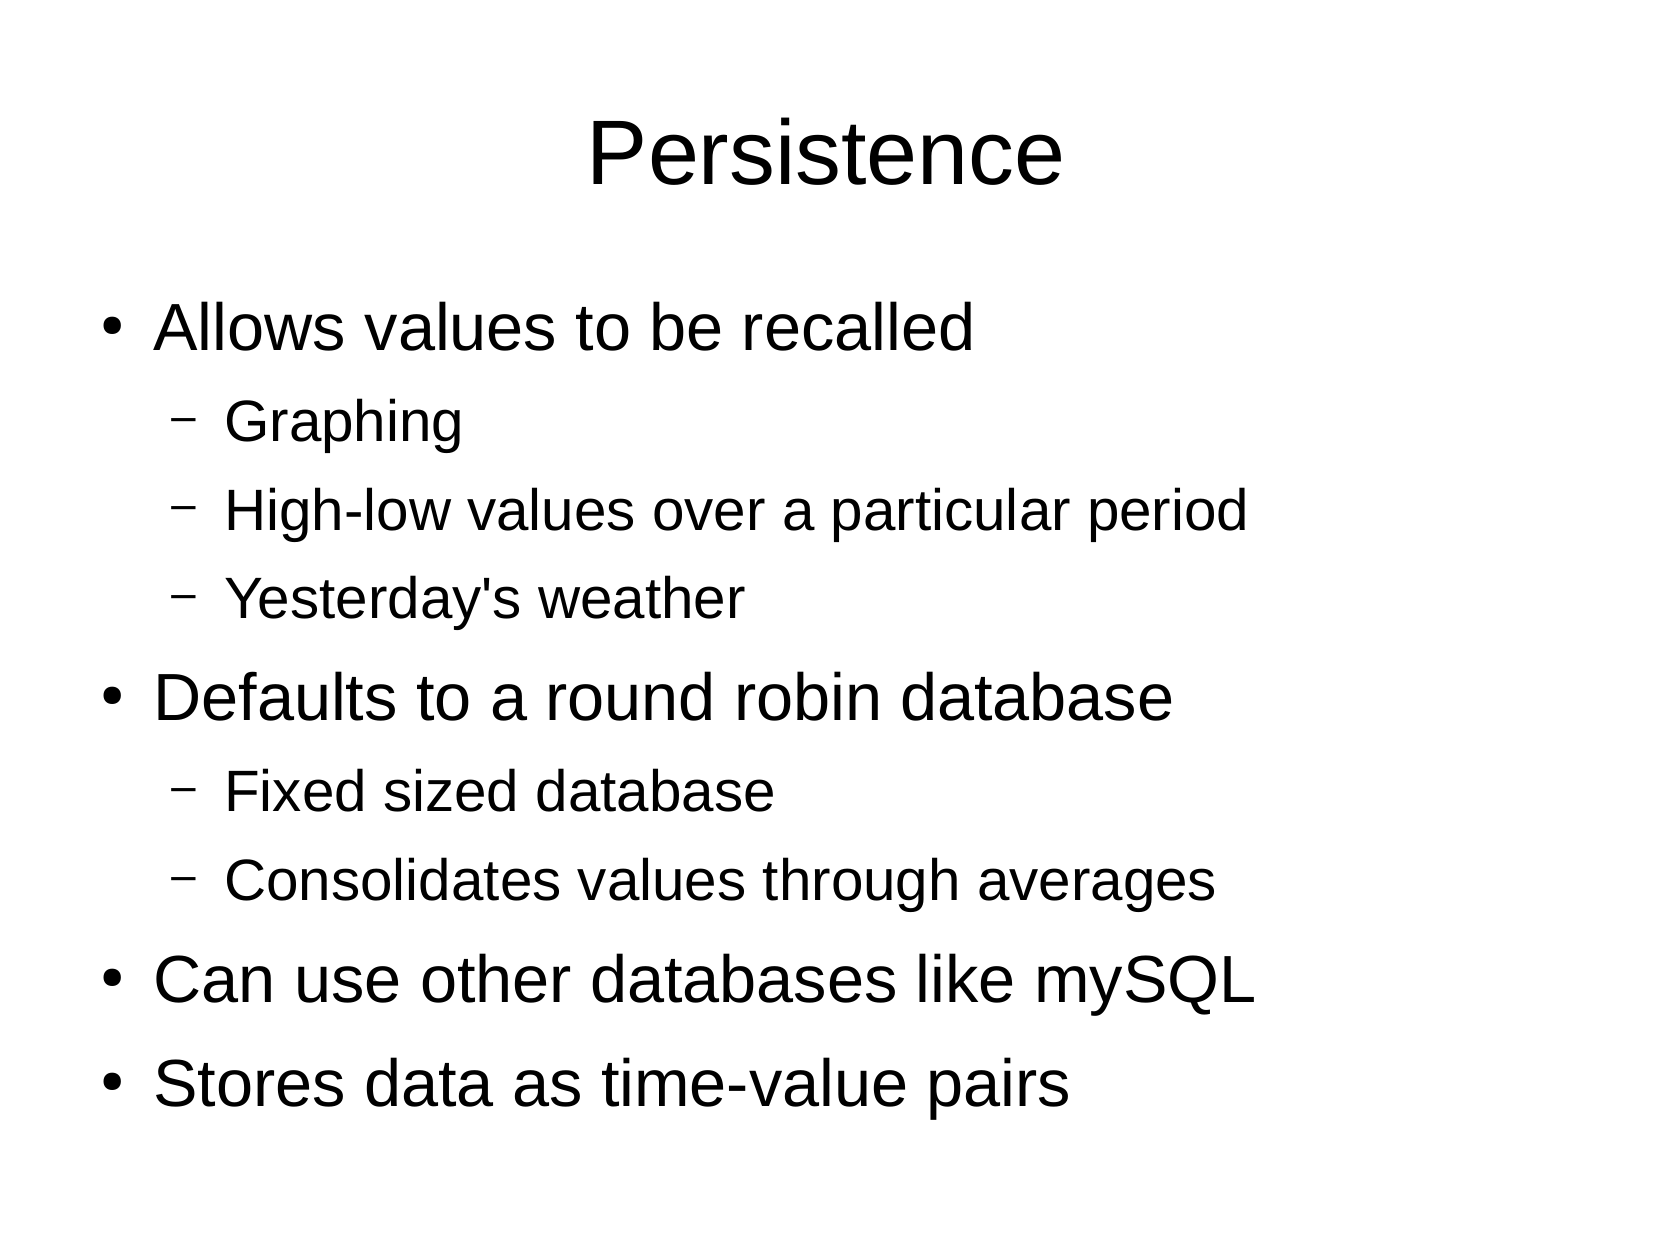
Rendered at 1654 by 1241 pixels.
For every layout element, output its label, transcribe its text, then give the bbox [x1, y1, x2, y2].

list Allows values to be recalled Graphing High-low values over a particular period Yesterday's weather Defaults to a round robin database Fixed sized database Consolidates values through averages Can use other databases like mySQL Stores data as time-value pairs [82, 290, 1571, 1010]
title Persistence [82, 49, 1571, 257]
